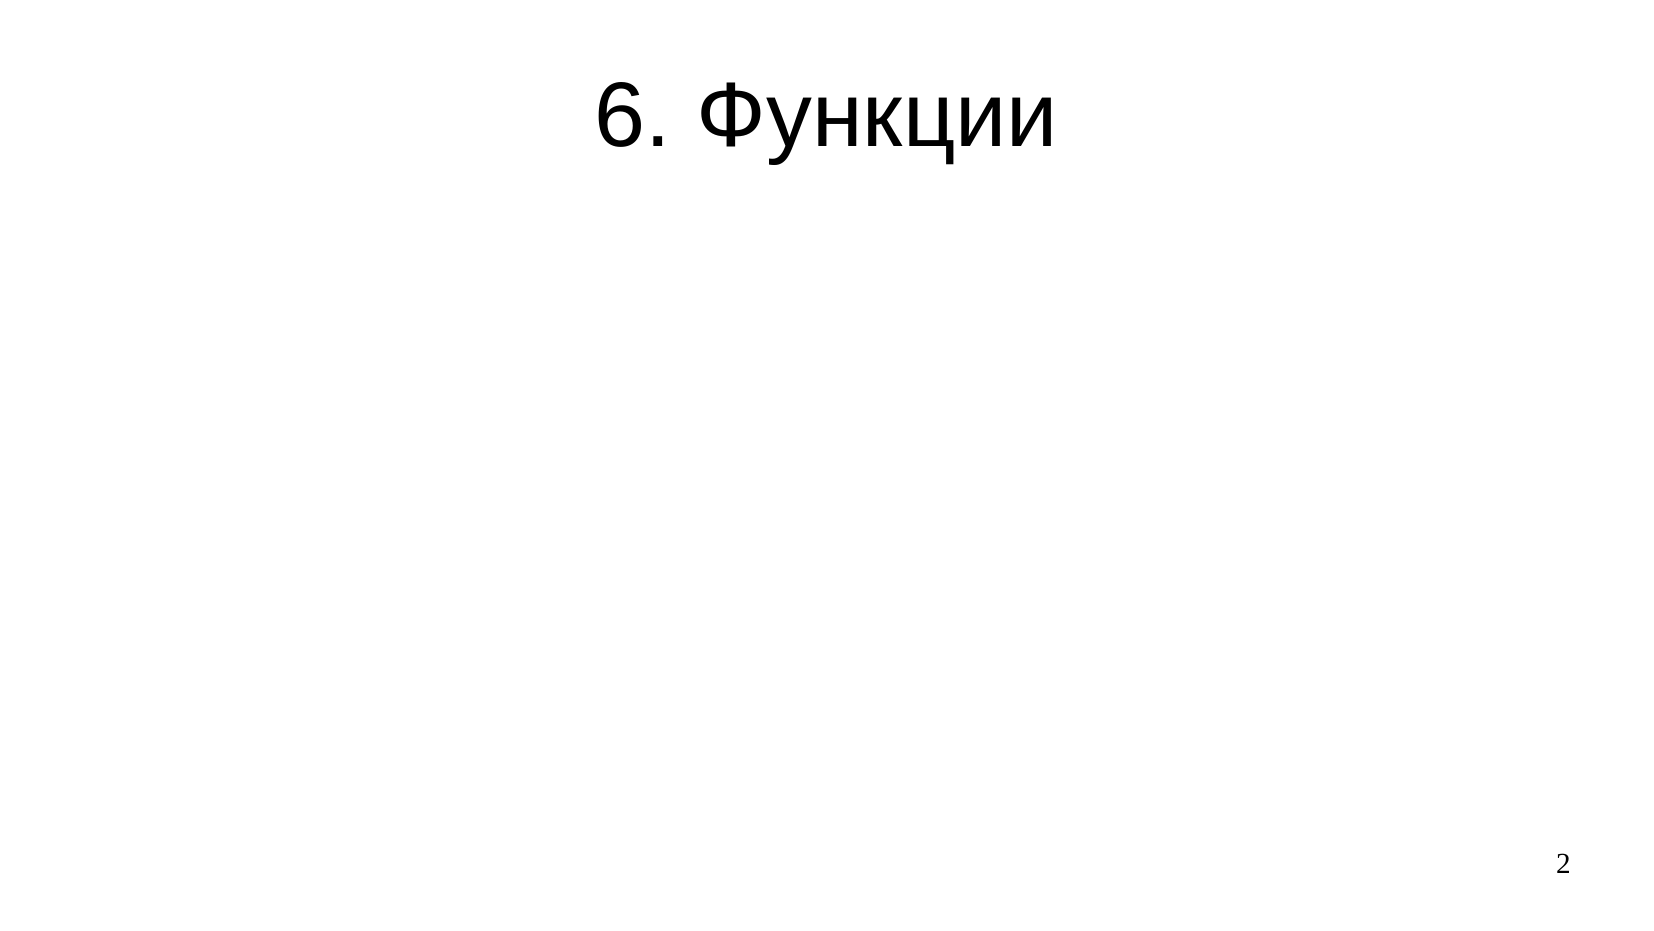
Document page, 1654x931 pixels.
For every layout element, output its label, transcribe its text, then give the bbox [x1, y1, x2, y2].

title 6. Функции [82, 37, 1571, 193]
